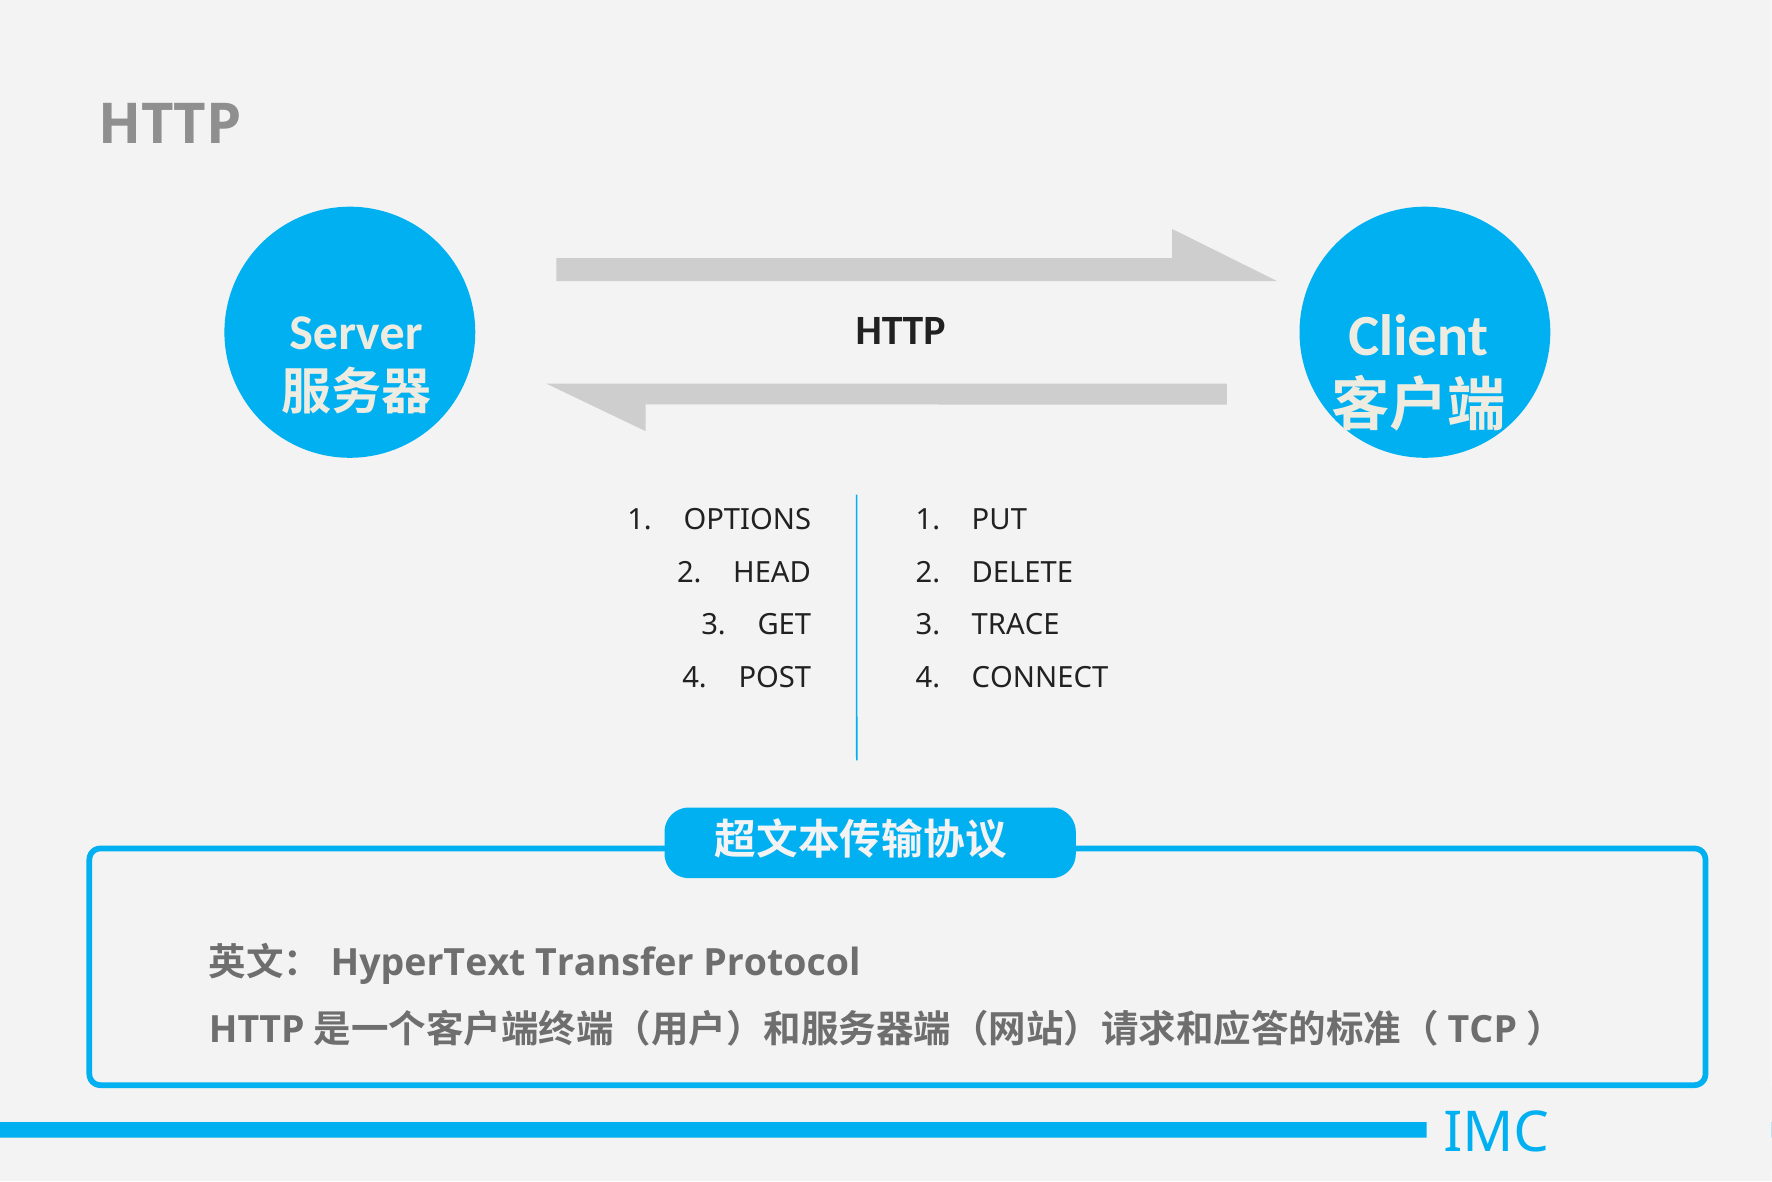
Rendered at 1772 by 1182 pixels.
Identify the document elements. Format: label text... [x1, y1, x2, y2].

text_box [1307, 206, 1551, 400]
text_box PUT DELETE TRACE CONNECT [900, 430, 1706, 754]
text_box [1299, 292, 1306, 373]
text_box OPTIONS HEAD GET POST [125, 430, 827, 754]
text_box [546, 383, 1227, 430]
text_box [471, 299, 476, 365]
text_box Server 服务器 [242, 292, 471, 428]
text_box HTTP [575, 295, 1226, 361]
title HTTP [81, 73, 1676, 168]
text_box [224, 206, 469, 397]
text_box Client 客户端 [1306, 289, 1531, 430]
text_box 英文：HyperText Transfer Protocol HTTP是一个客户端终端（用户）和服务器端（网站）请求和应答的标准（TCP） [194, 907, 1631, 1058]
text_box [664, 807, 1069, 879]
text_box [556, 228, 1278, 282]
text_box 超文本传输协议 [699, 815, 1360, 871]
text_box Client 客户端 [1405, 391, 1432, 400]
